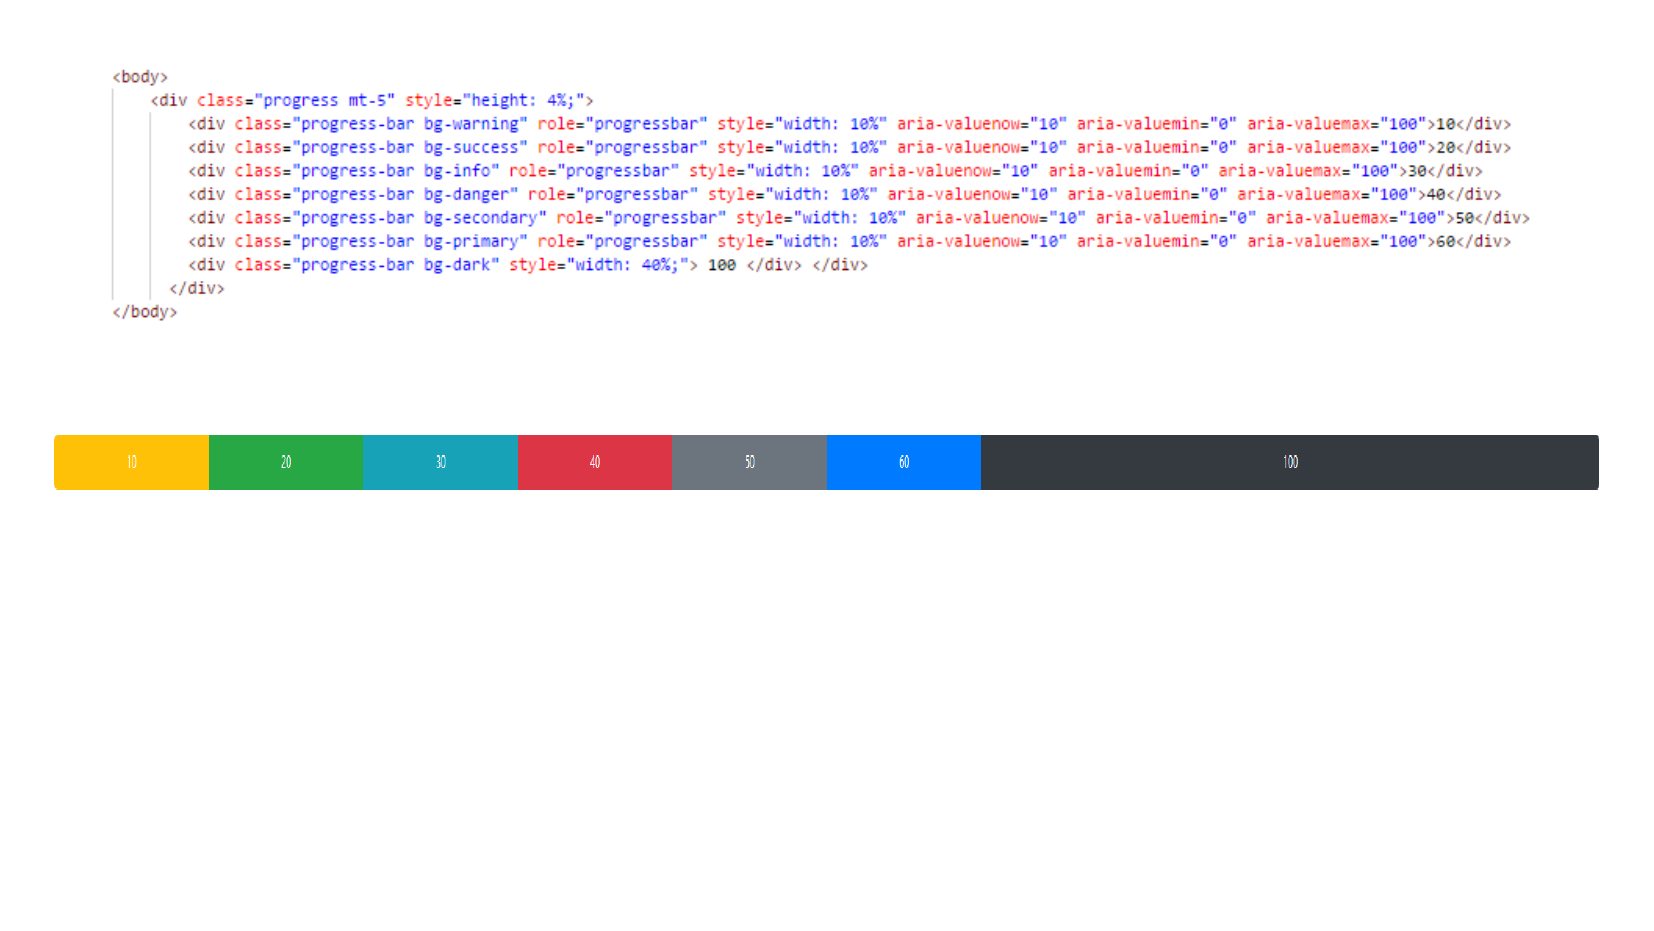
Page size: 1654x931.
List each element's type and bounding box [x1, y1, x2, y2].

picture [109, 67, 1545, 327]
picture [54, 388, 1599, 552]
